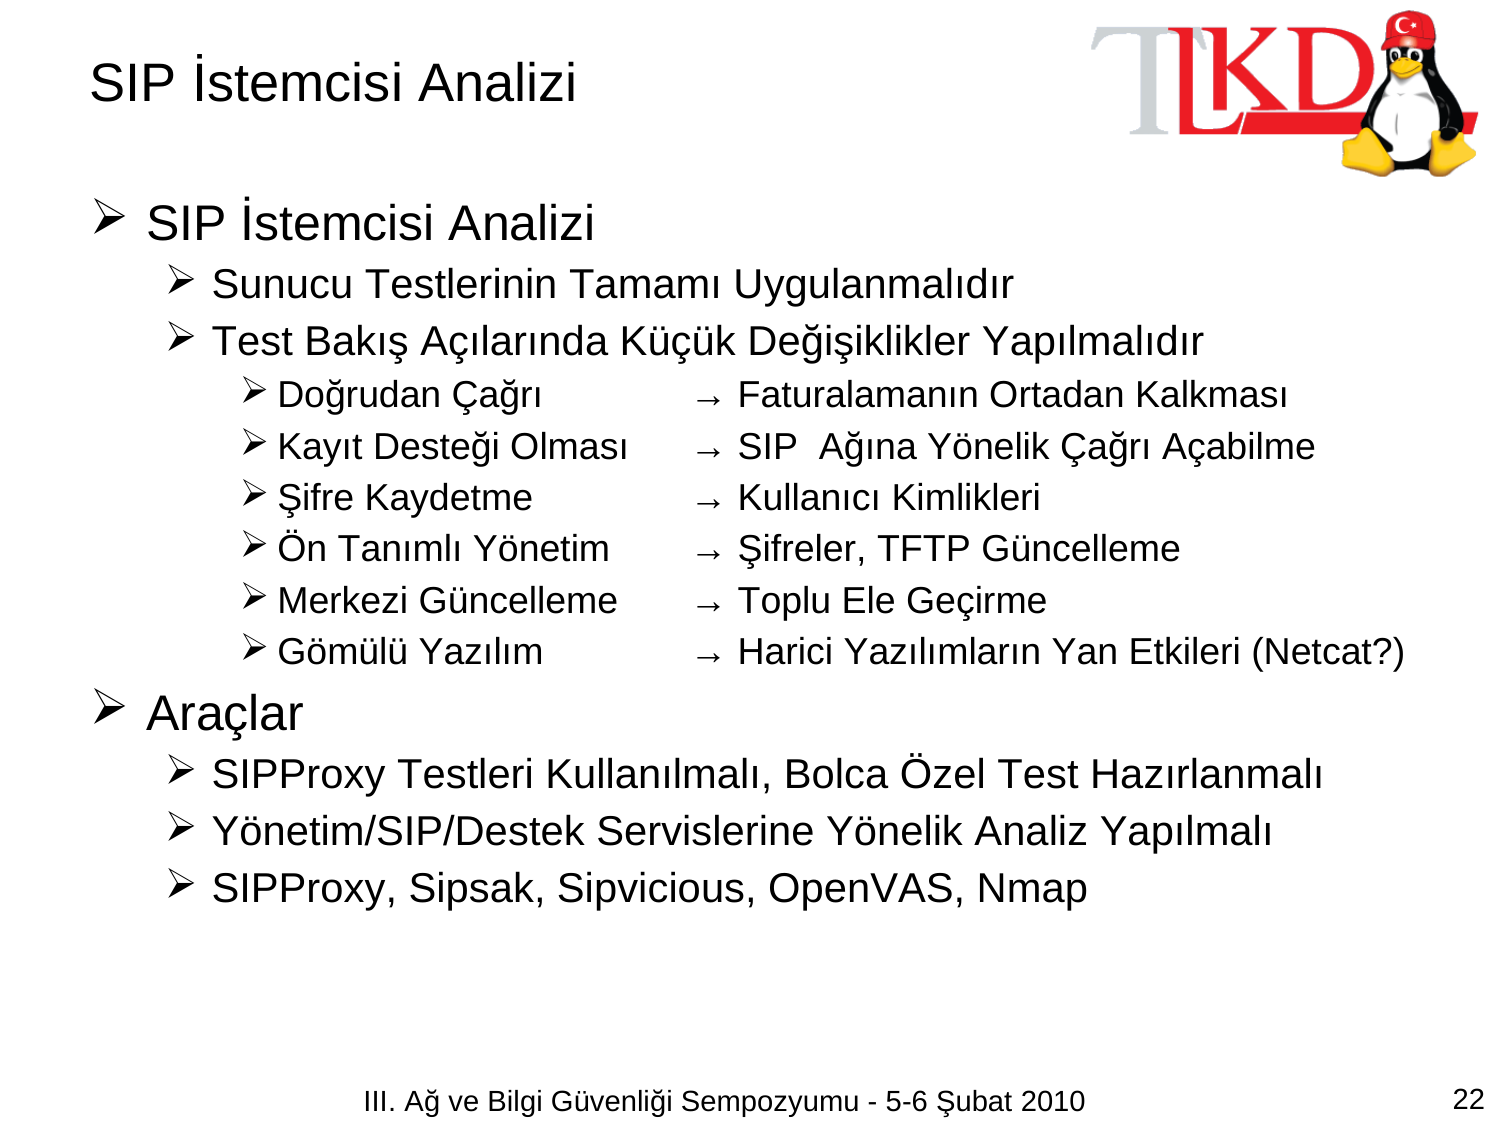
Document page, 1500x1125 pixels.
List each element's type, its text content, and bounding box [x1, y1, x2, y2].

list SIP İstemcisi Analizi Sunucu Testlerinin Tamamı Uygulanmalıdır Test Bakış Açılarında Küçük Değişiklikler Yapılmalıdır Doğrudan Çağrı → Faturalamanın Ortadan Kalkması Kayıt Desteği Olması → SIP Ağına Yönelik Çağrı Açabilme Şifre Kaydetme → Kullanıcı Kimlikleri Ön Tanımlı Yönetim → Şifreler, TFTP Güncelleme Merkezi Güncelleme → Toplu Ele Geçirme Gömülü Yazılım → Harici Yazılımların Yan Etkileri (Netcat?) Araçlar SIPProxy Testleri Kullanılmalı, Bolca Özel Test Hazırlanmalı Yönetim/SIP/Destek Servislerine Yönelik Analiz Yapılmalı SIPProxy, Sipsak, Sipvicious, OpenVAS, Nmap [75, 187, 1426, 1005]
picture [1087, 0, 1491, 188]
title SIP İstemcisi Analizi [75, 45, 1070, 151]
